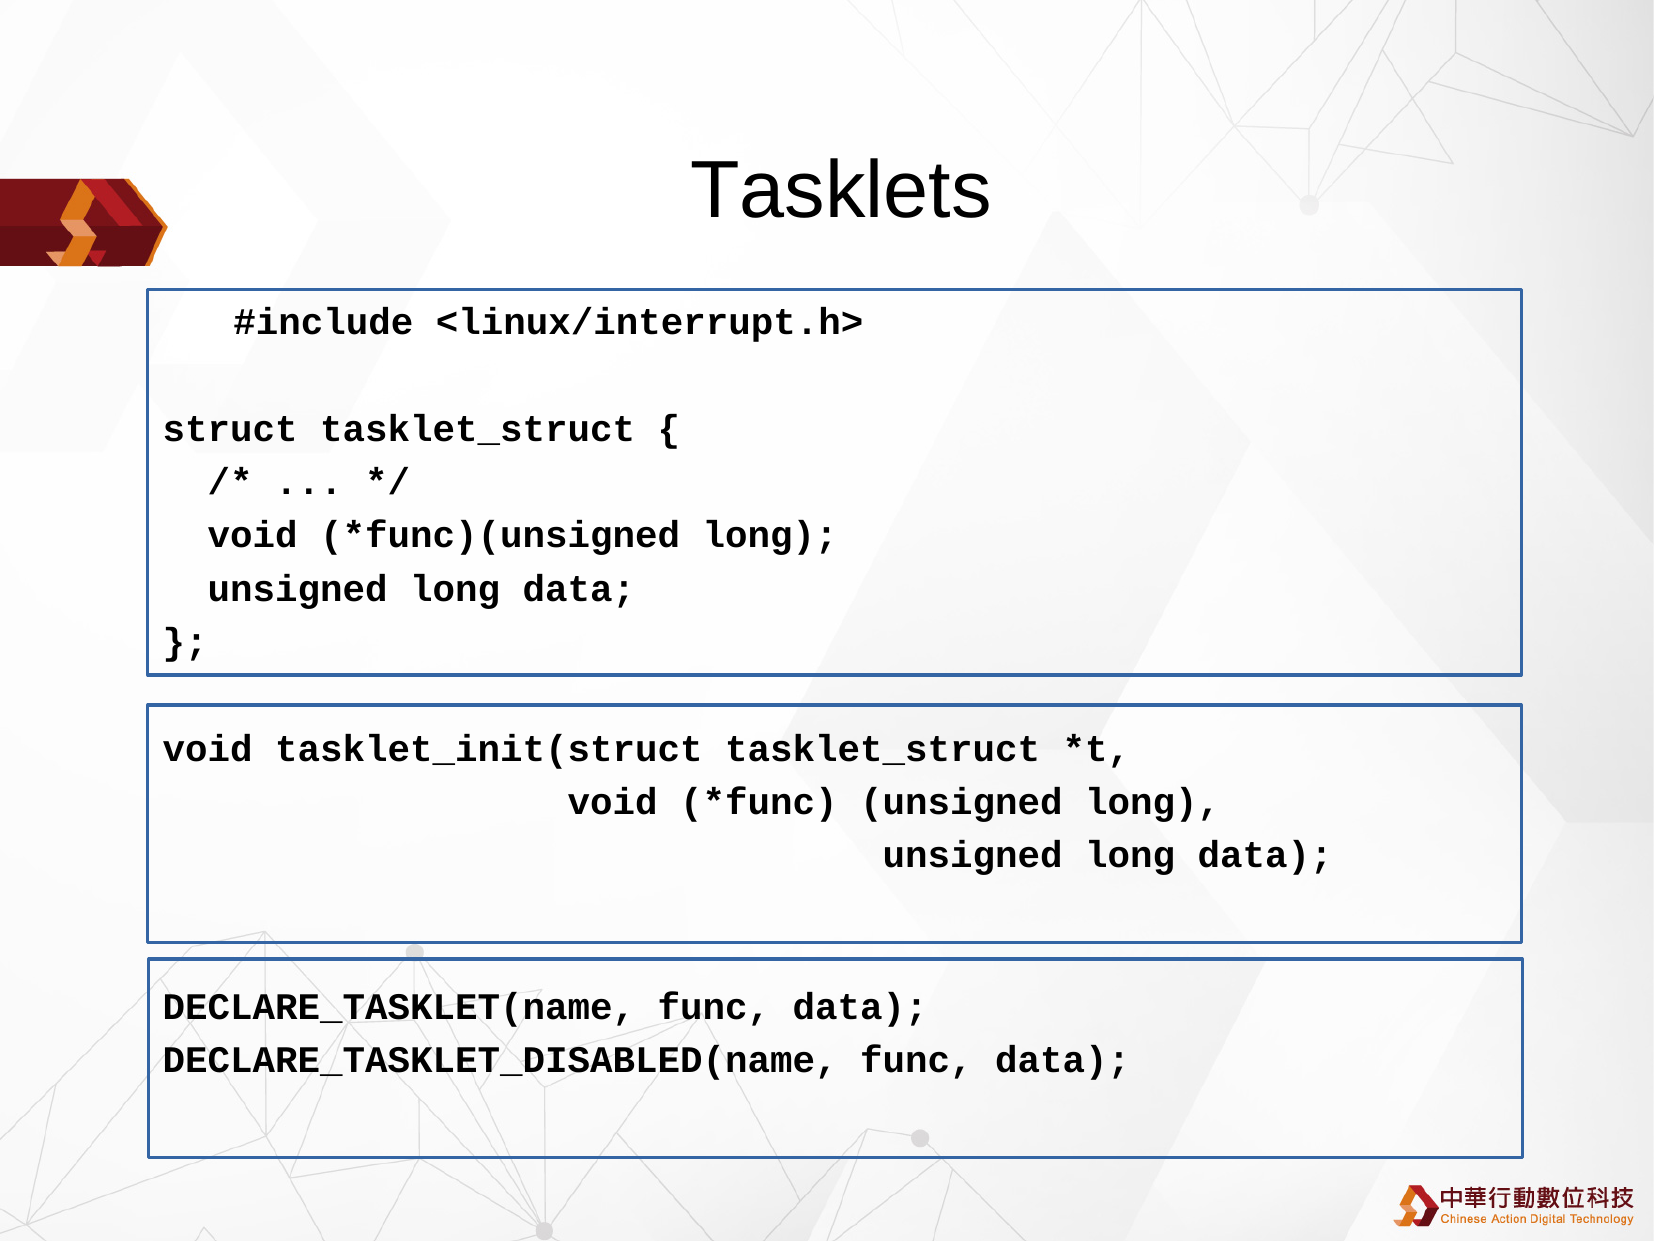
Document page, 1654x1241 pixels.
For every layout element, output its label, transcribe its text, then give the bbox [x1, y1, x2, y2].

list #include <linux/interrupt.h> struct tasklet_struct { /* ... */ void (*func)(unsigned long); unsigned long data; }; void tasklet_init(struct tasklet_struct *t, void (*func) (unsigned long), unsigned long data); DECLARE_TASKLET(name, func, data); DECLARE_TASKLET_DISABLED(name, func, data); [149, 707, 1520, 941]
list #include <linux/interrupt.h> struct tasklet_struct { /* ... */ void (*func)(unsigned long); unsigned long data; }; void tasklet_init(struct tasklet_struct *t, void (*func) (unsigned long), unsigned long data); DECLARE_TASKLET(name, func, data); DECLARE_TASKLET_DISABLED(name, func, data); [149, 291, 1520, 673]
picture [0, 0, 1654, 1241]
list #include <linux/interrupt.h> struct tasklet_struct { /* ... */ void (*func)(unsigned long); unsigned long data; }; void tasklet_init(struct tasklet_struct *t, void (*func) (unsigned long), unsigned long data); DECLARE_TASKLET(name, func, data); DECLARE_TASKLET_DISABLED(name, func, data); [147, 289, 1636, 1109]
title Tasklets [82, 128, 1571, 227]
list #include <linux/interrupt.h> struct tasklet_struct { /* ... */ void (*func)(unsigned long); unsigned long data; }; void tasklet_init(struct tasklet_struct *t, void (*func) (unsigned long), unsigned long data); DECLARE_TASKLET(name, func, data); DECLARE_TASKLET_DISABLED(name, func, data); [150, 961, 1521, 1109]
